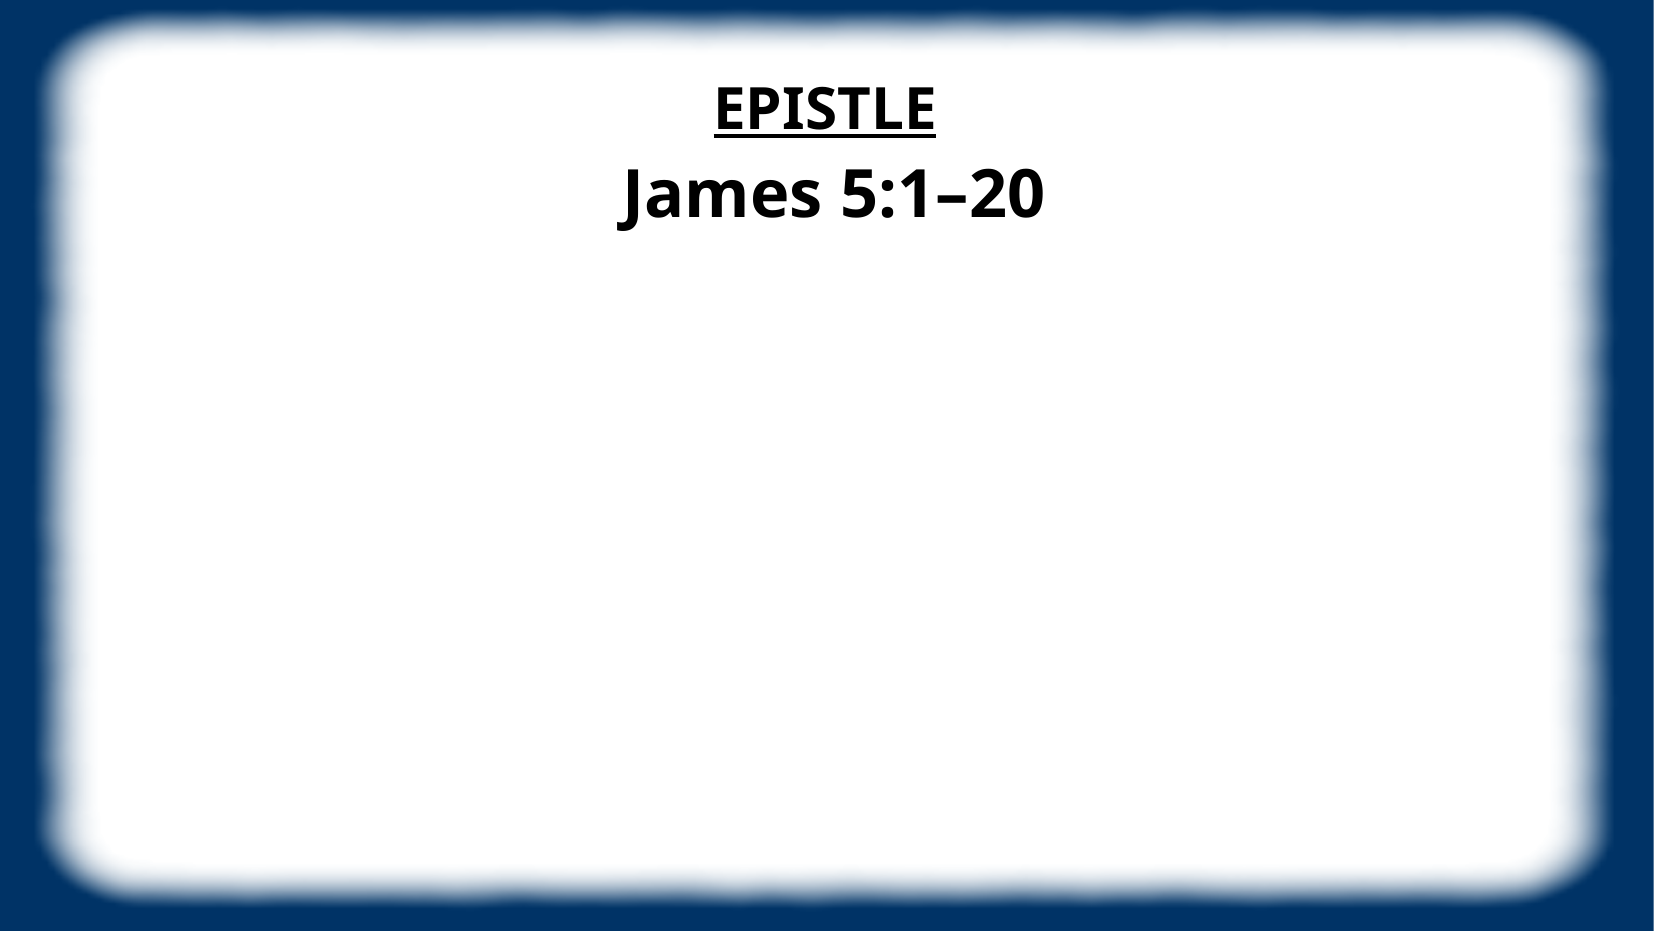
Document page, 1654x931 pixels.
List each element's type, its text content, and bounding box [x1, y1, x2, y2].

picture [0, 0, 1654, 931]
text_box EPISTLE James 5:1–20 [105, 60, 1546, 241]
